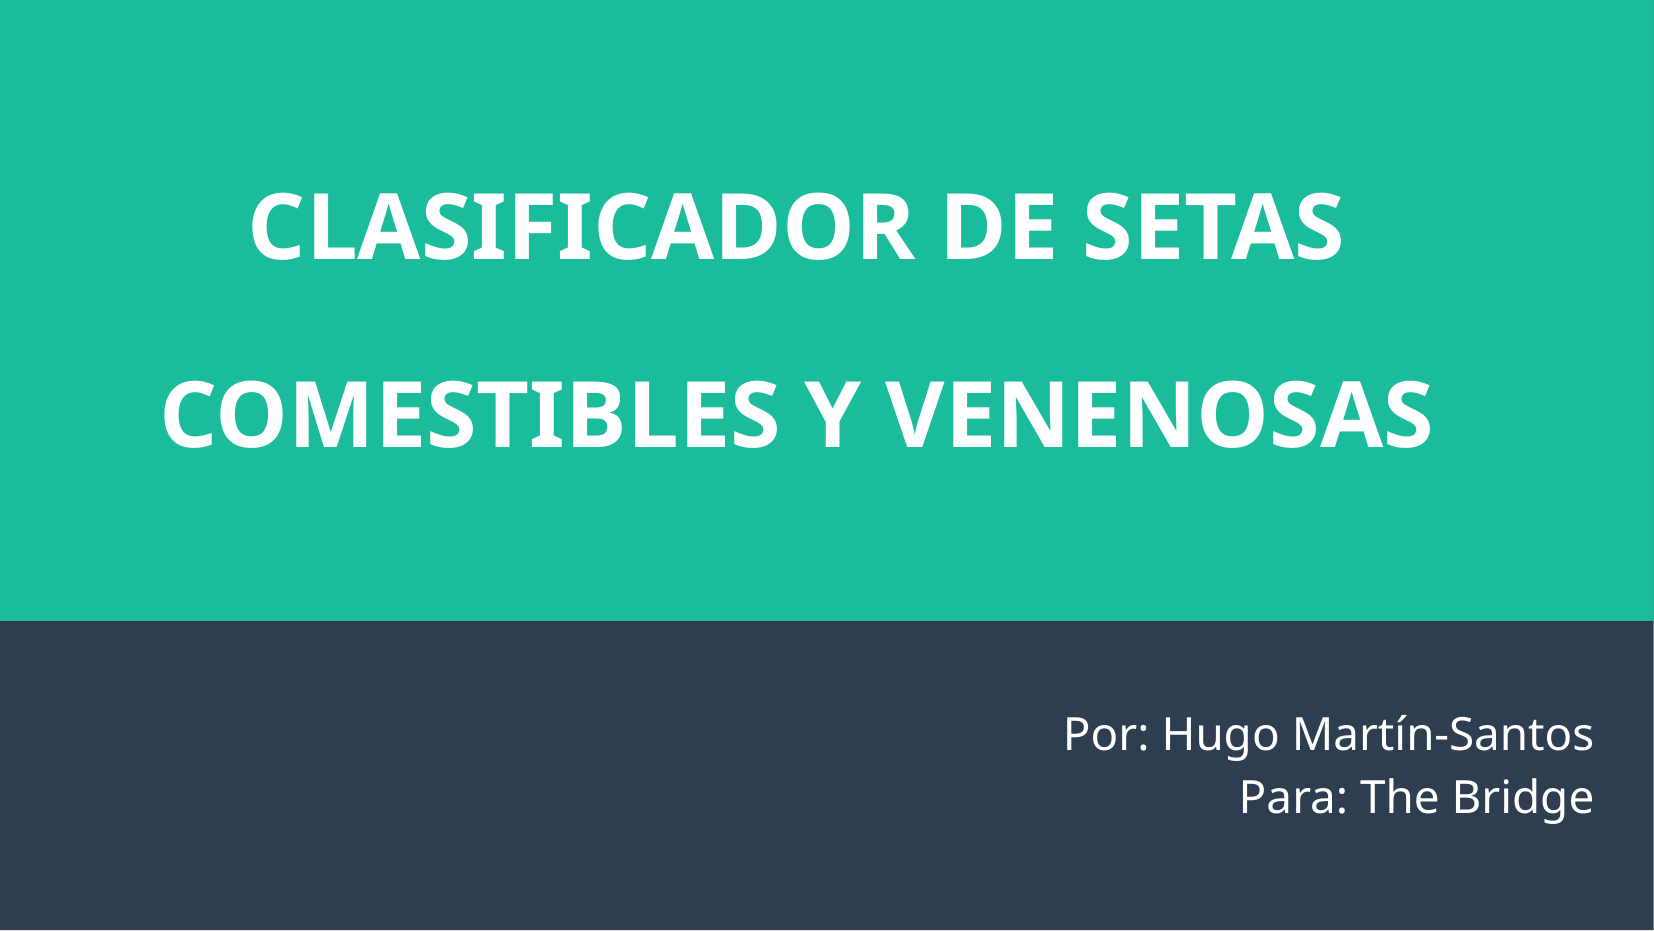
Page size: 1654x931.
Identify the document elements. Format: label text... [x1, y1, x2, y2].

subtitle Por: Hugo Martín-Santos Para: The Bridge [59, 642, 1595, 886]
title CLASIFICADOR DE SETAS COMESTIBLES Y VENENOSAS [29, 41, 1565, 532]
